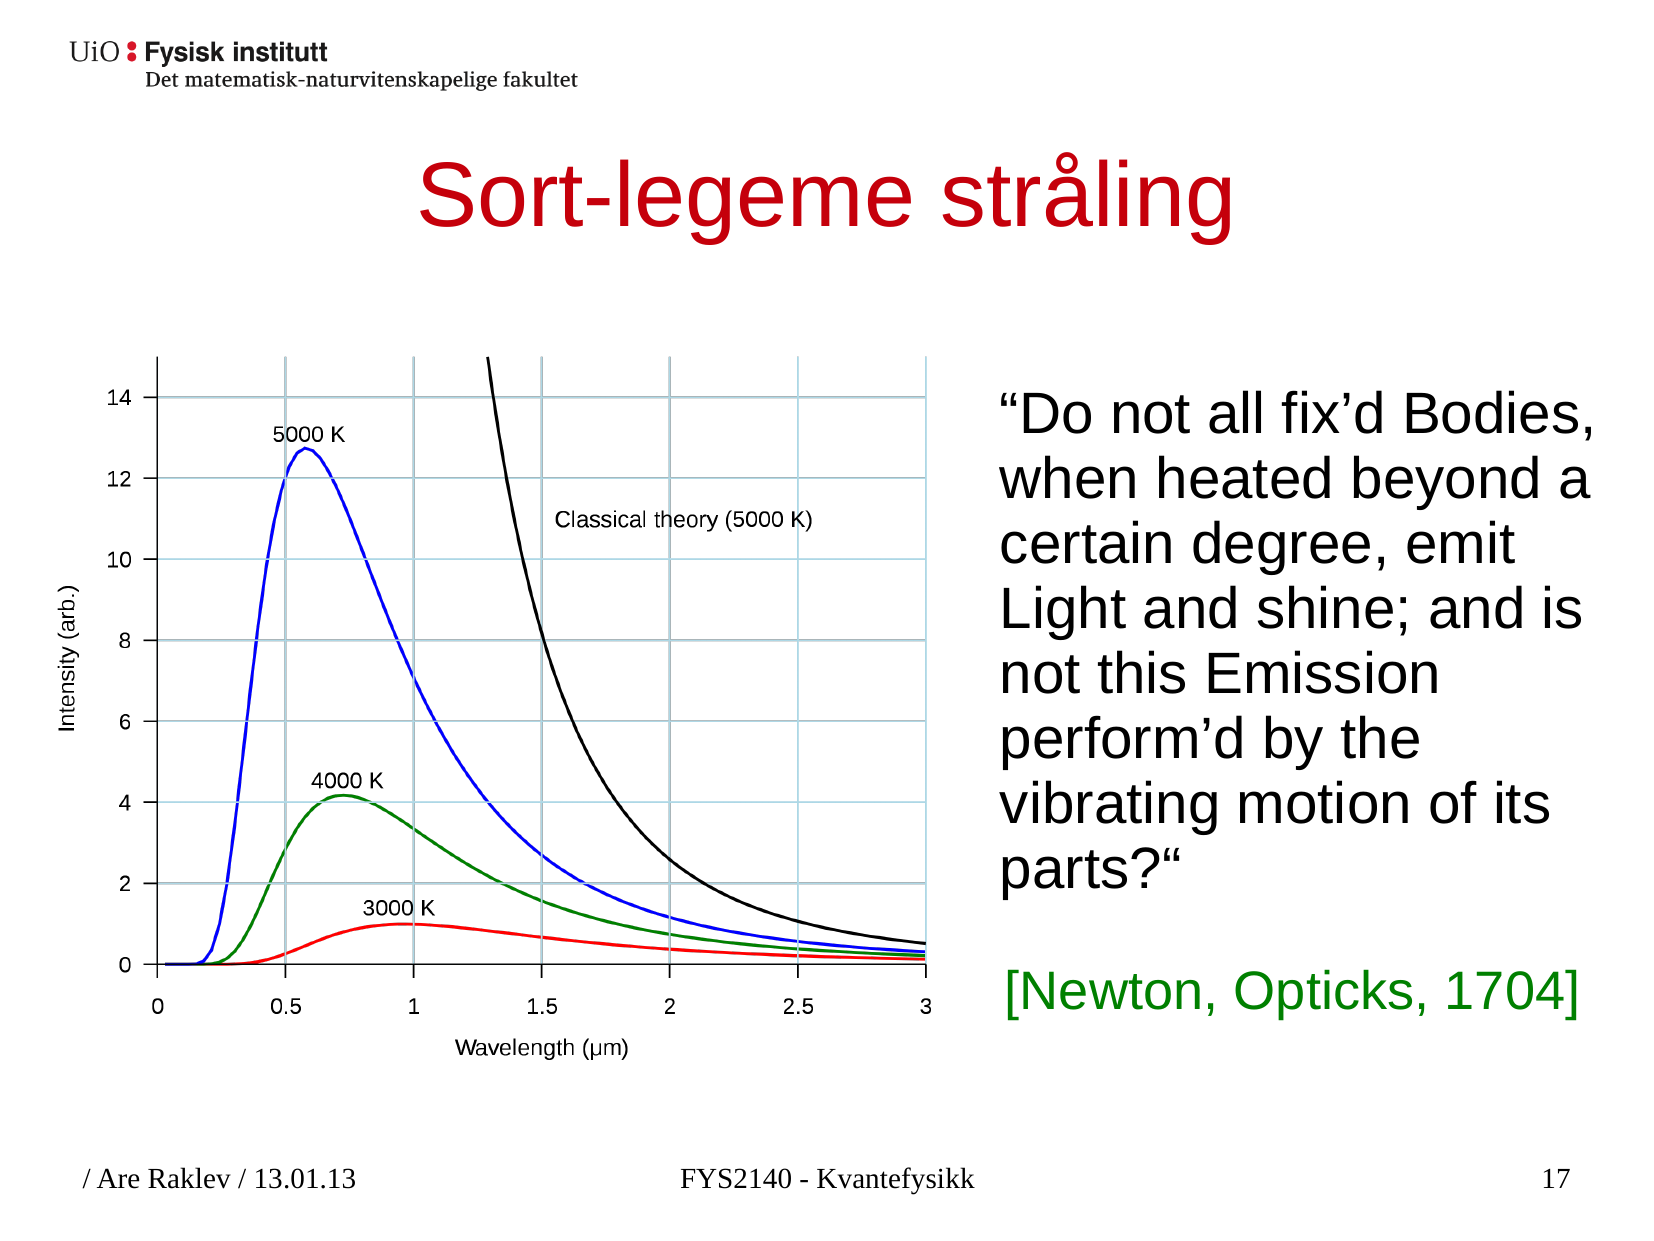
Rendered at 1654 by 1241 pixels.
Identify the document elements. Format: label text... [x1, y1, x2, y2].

picture [68, 37, 581, 93]
text_box [Newton, Opticks, 1704] [990, 953, 1627, 1029]
title Sort-legeme stråling [82, 90, 1571, 298]
picture [46, 331, 964, 1066]
text_box “Do not all fix’d Bodies, when heated beyond a certain degree, emit Light and shine; and is not this Emission perform’d by the vibrating motion of its parts?“ [985, 373, 1613, 909]
